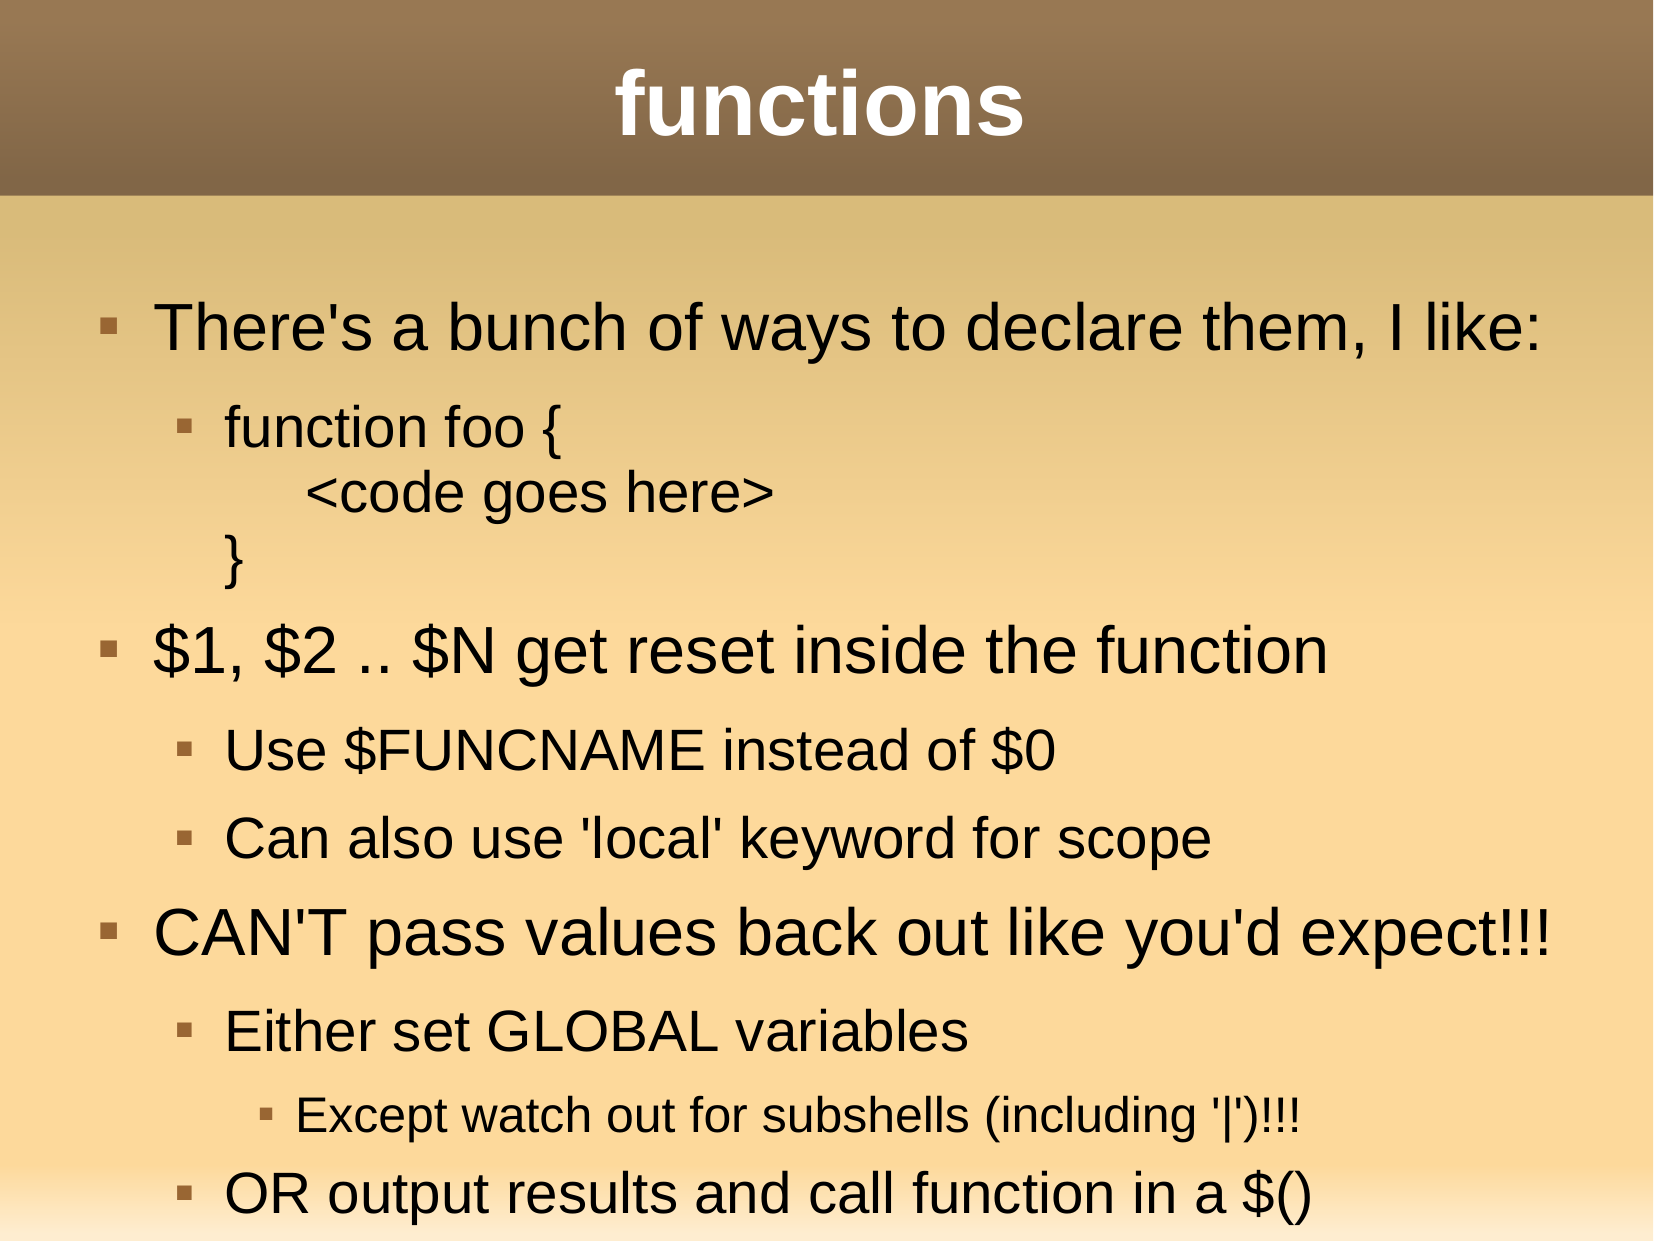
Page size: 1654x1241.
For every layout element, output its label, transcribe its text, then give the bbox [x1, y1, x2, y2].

list There's a bunch of ways to declare them, I like: function foo { <code goes here> } $1, $2 .. $N get reset inside the function Use $FUNCNAME instead of $0 Can also use 'local' keyword for scope CAN'T pass values back out like you'd expect!!! Either set GLOBAL variables Except watch out for subshells (including '|')!!! OR output results and call function in a $() [82, 290, 1571, 1227]
title functions [76, 0, 1565, 208]
picture [0, 0, 1654, 1241]
